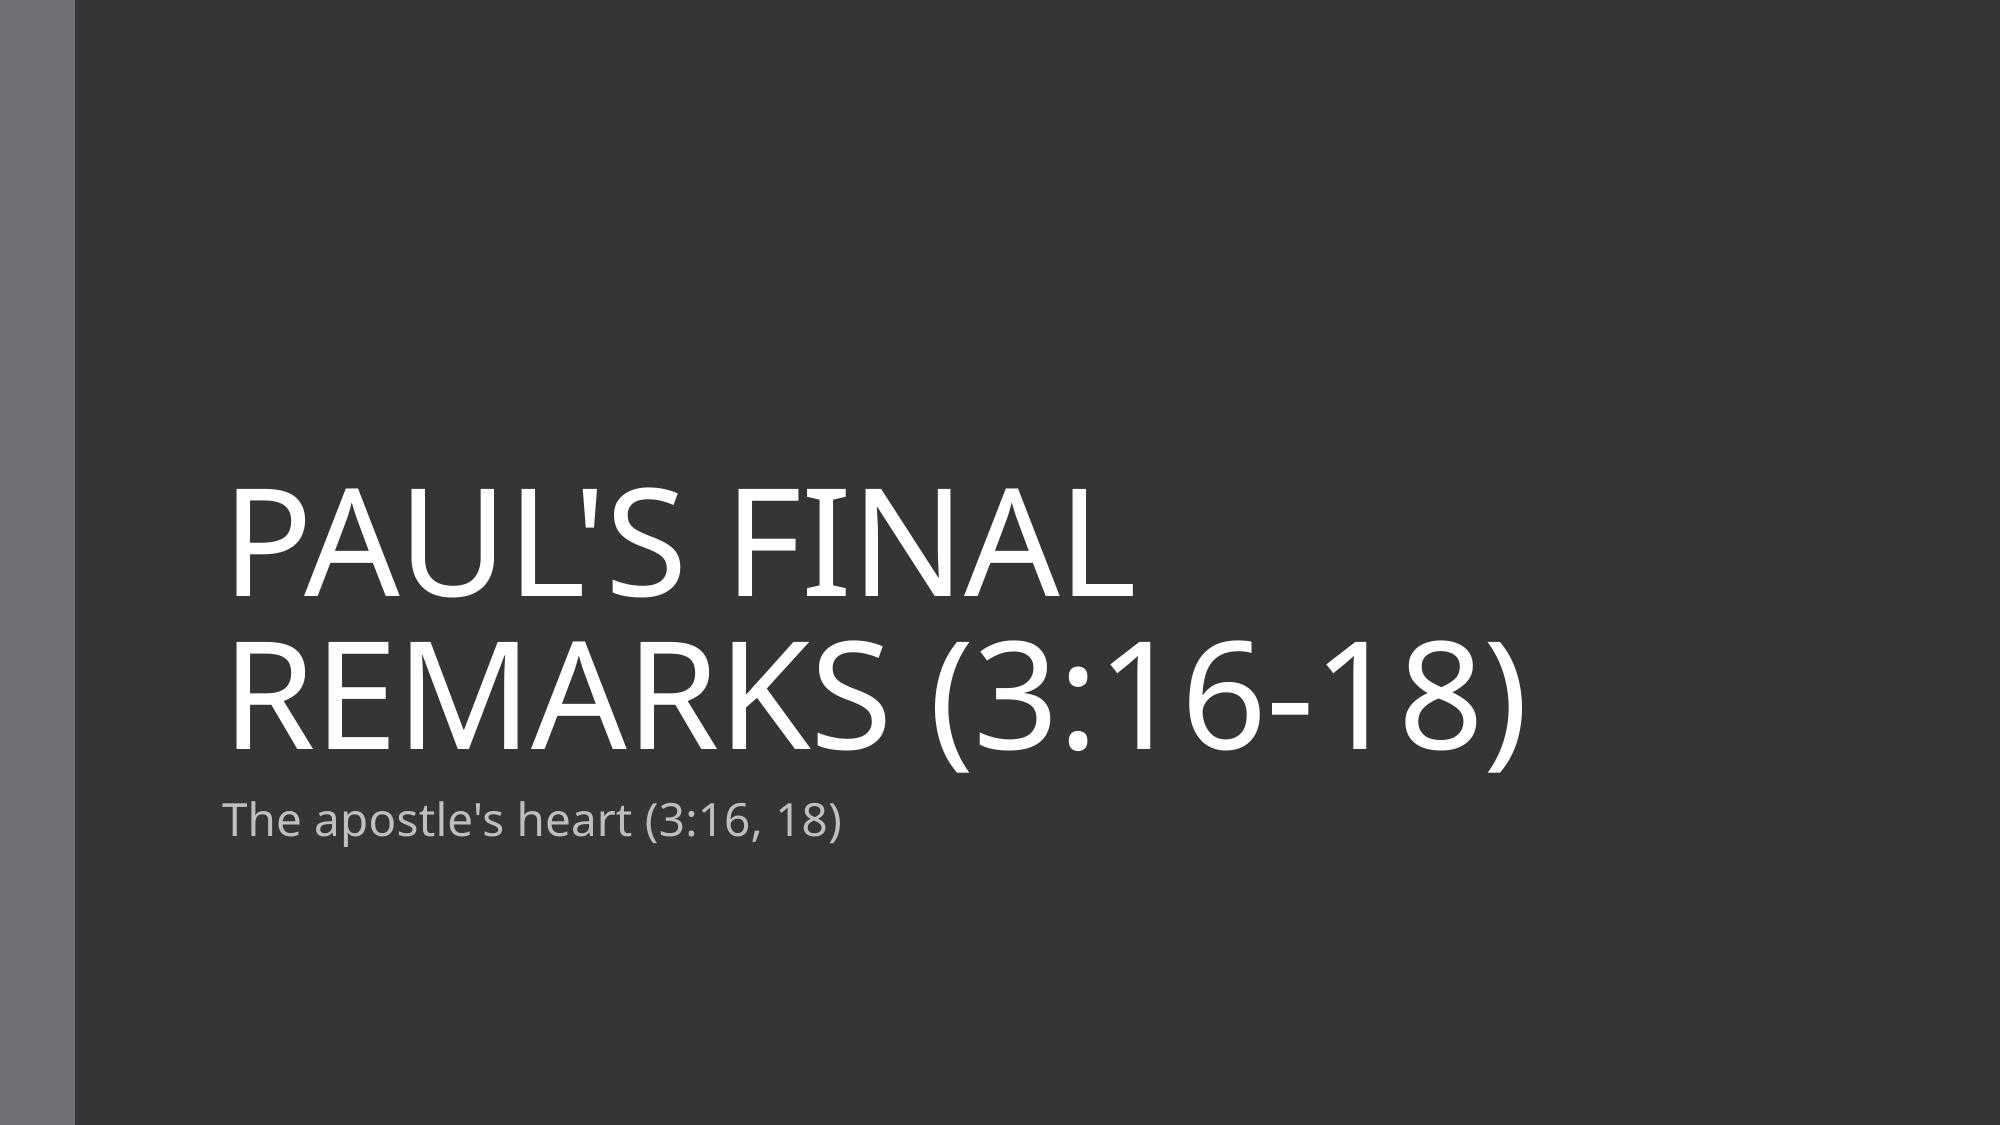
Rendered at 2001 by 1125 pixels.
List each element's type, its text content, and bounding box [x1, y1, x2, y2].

subtitle The apostle's heart (3:16, 18) [206, 787, 1752, 1066]
title PAUL'S FINAL REMARKS (3:16-18) [206, 124, 1752, 787]
